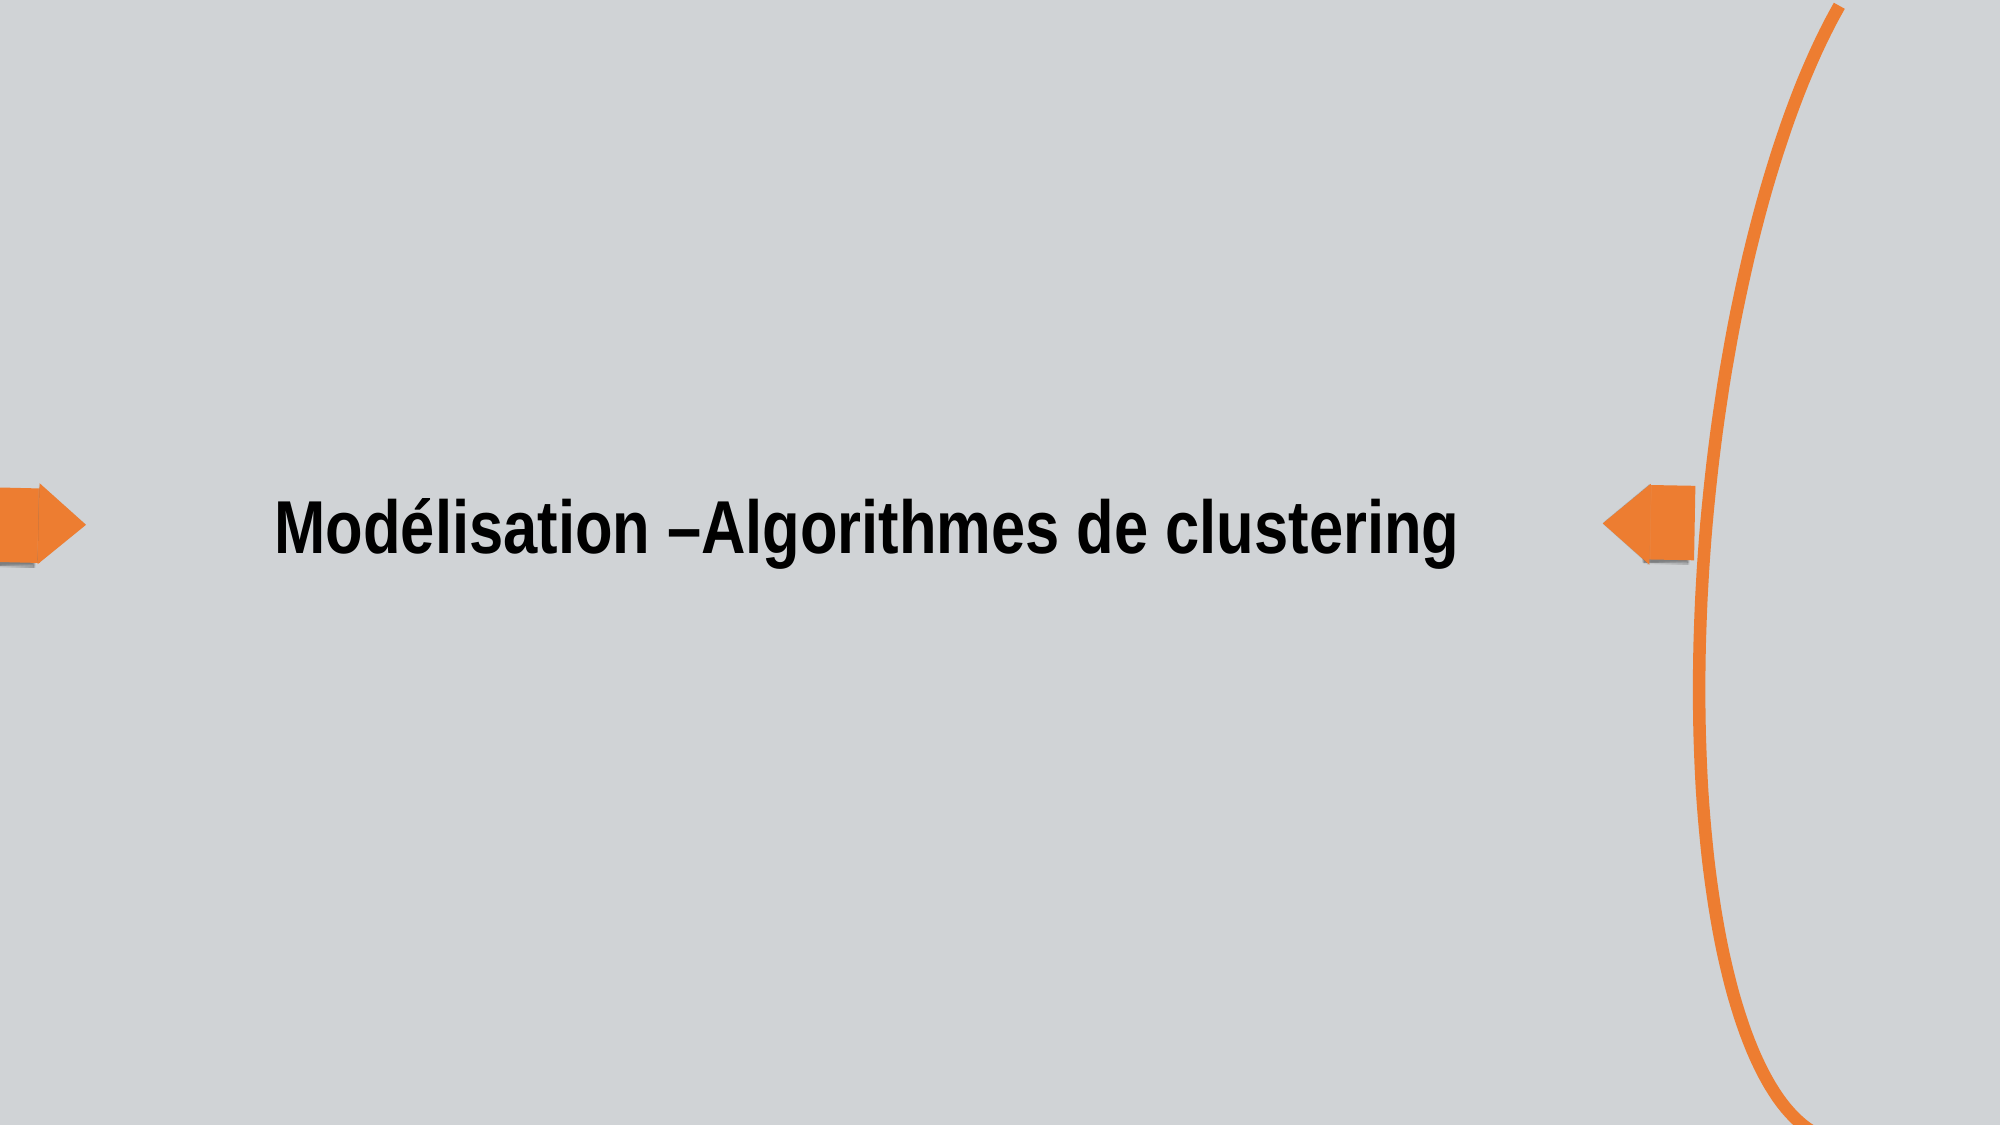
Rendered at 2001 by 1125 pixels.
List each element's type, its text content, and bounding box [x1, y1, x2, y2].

text_box [1604, 486, 1695, 563]
text_box [0, 485, 85, 562]
text_box Modélisation –Algorithmes de clustering [203, 471, 1532, 578]
